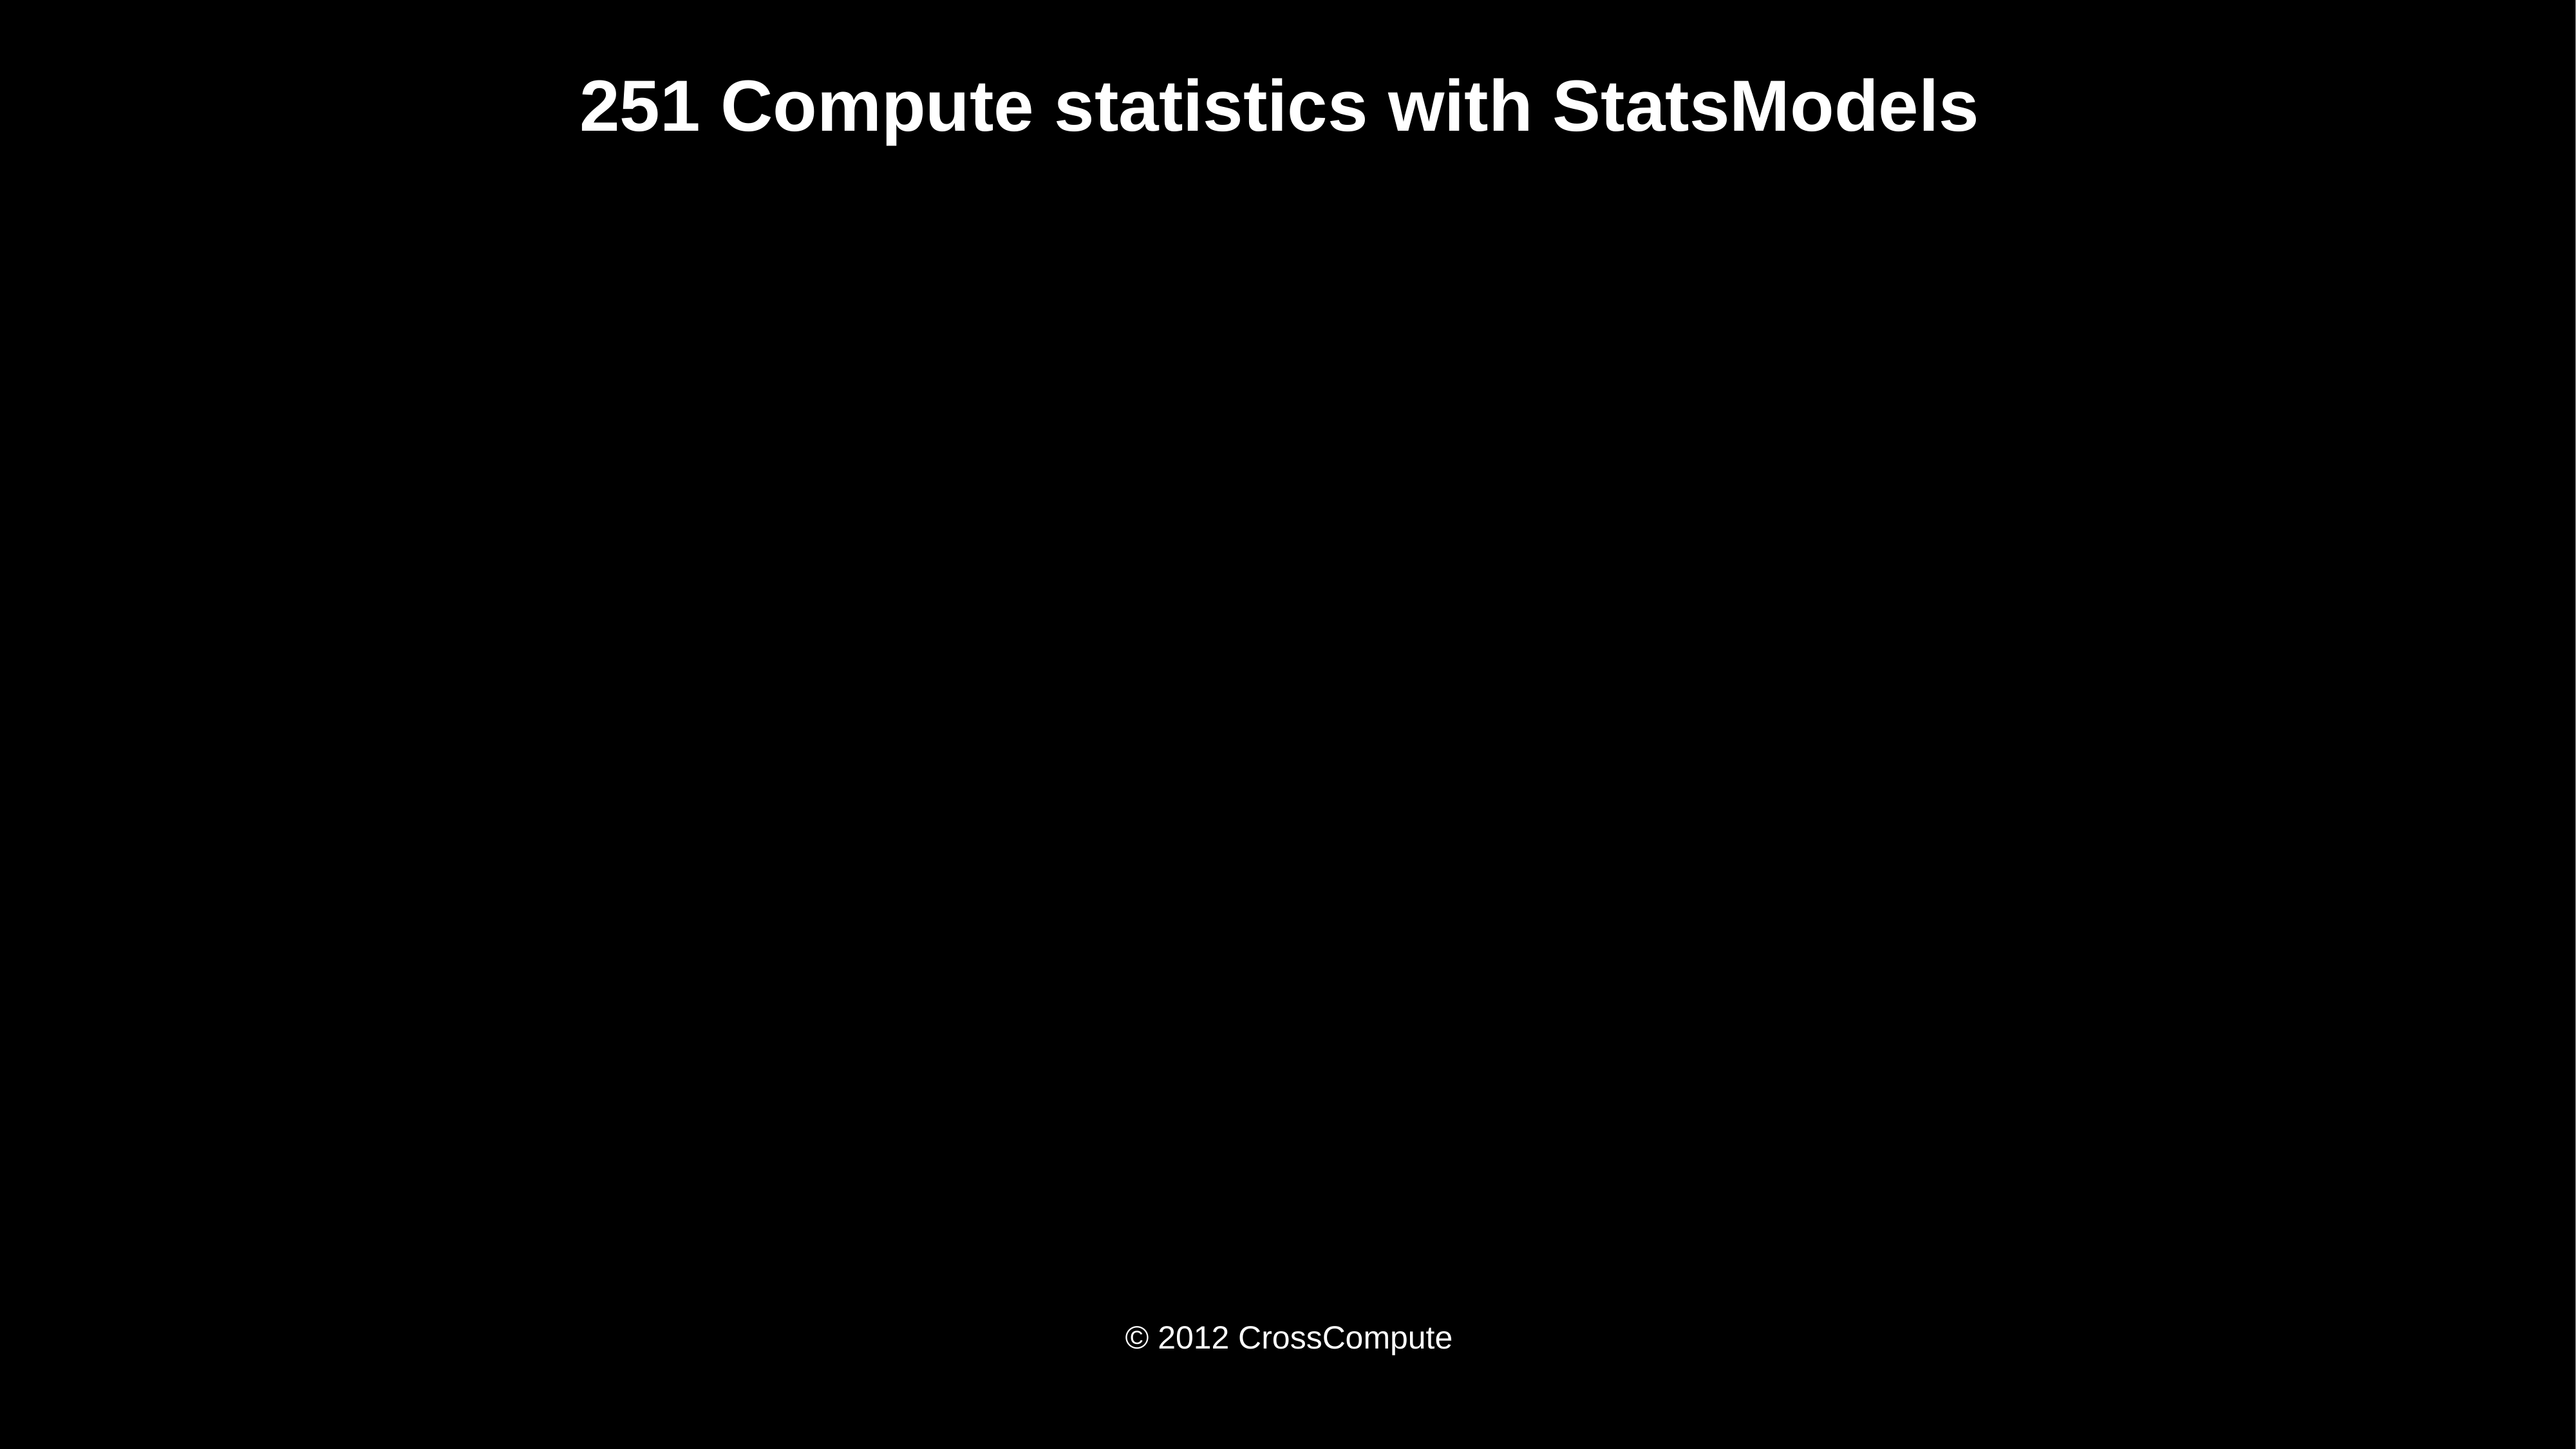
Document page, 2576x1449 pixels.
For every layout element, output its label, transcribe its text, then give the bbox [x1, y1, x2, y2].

title 251 Compute statistics with StatsModels [72, 19, 2488, 193]
